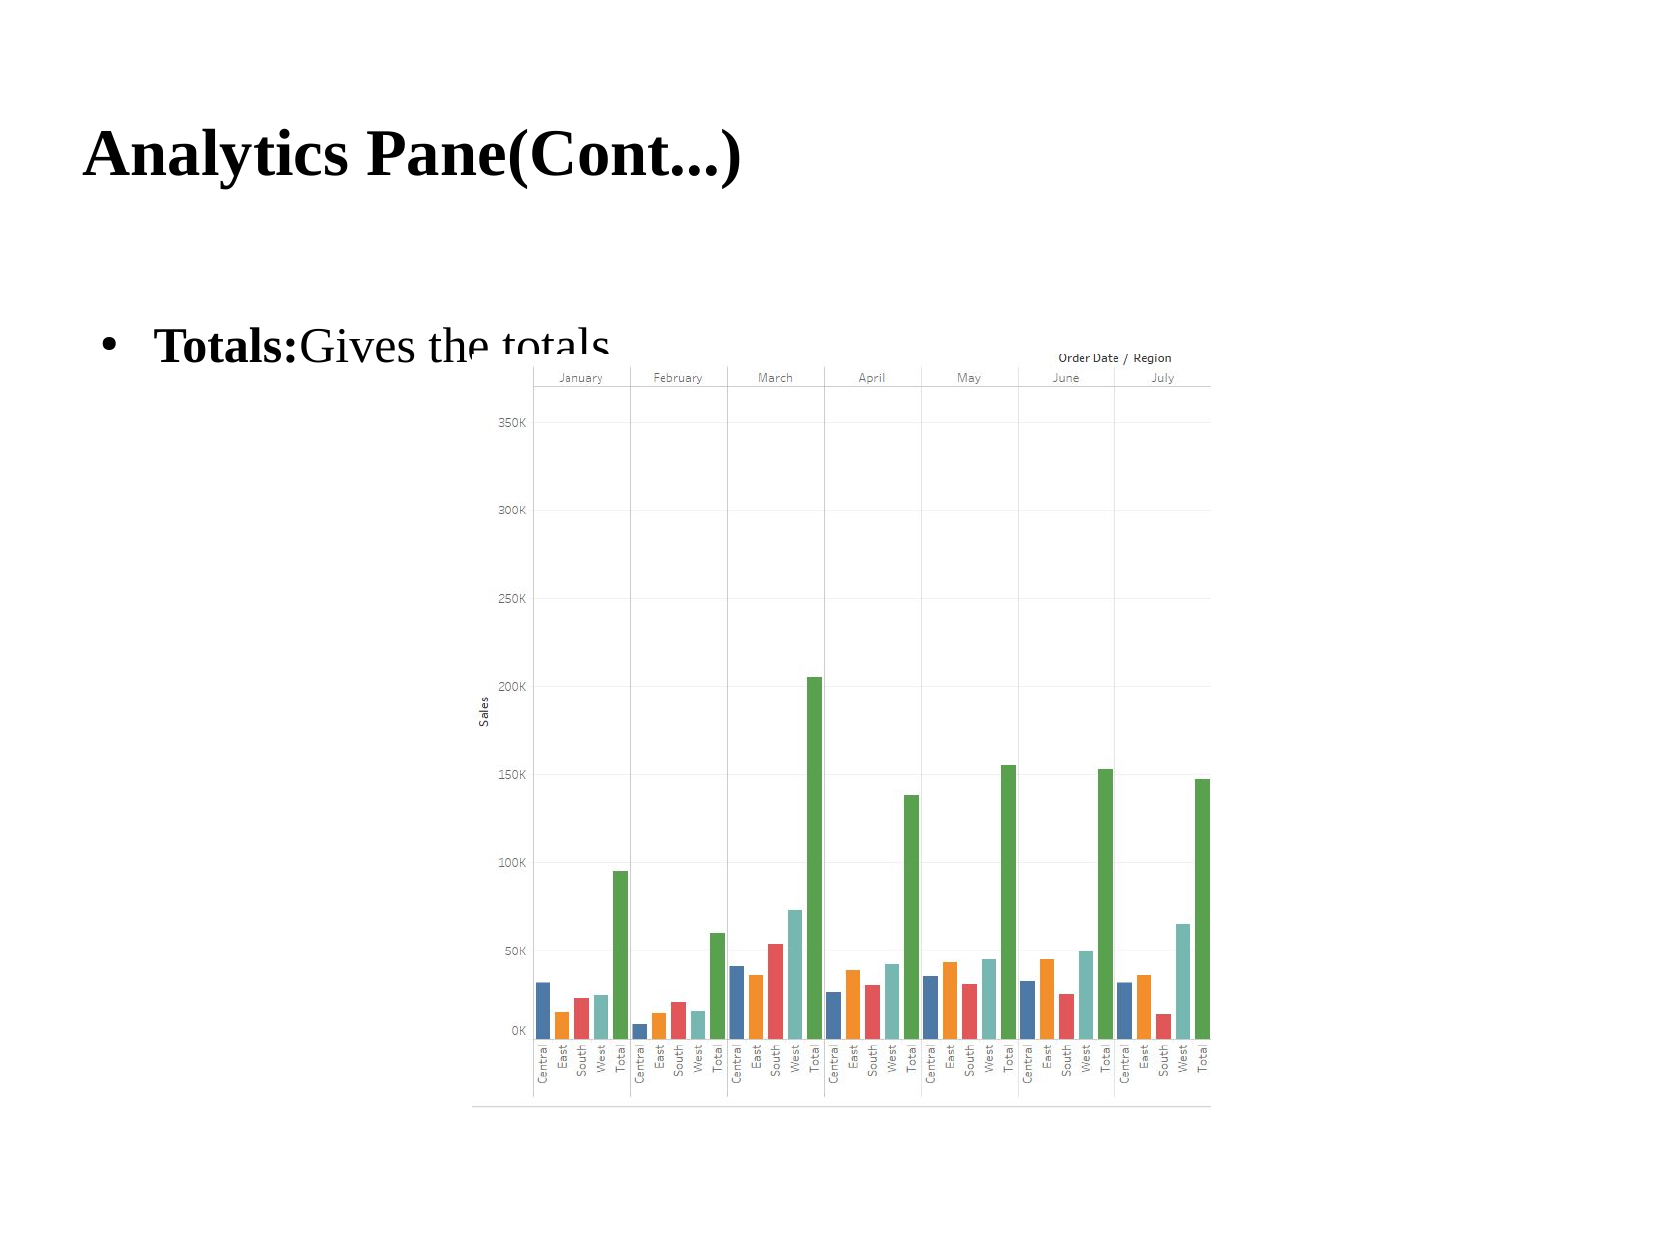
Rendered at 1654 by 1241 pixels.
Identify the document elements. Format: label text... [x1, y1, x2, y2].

list Totals:Gives the totals. [82, 290, 1571, 1010]
picture [472, 354, 1211, 1109]
title Analytics Pane(Cont...) [82, 49, 1571, 257]
